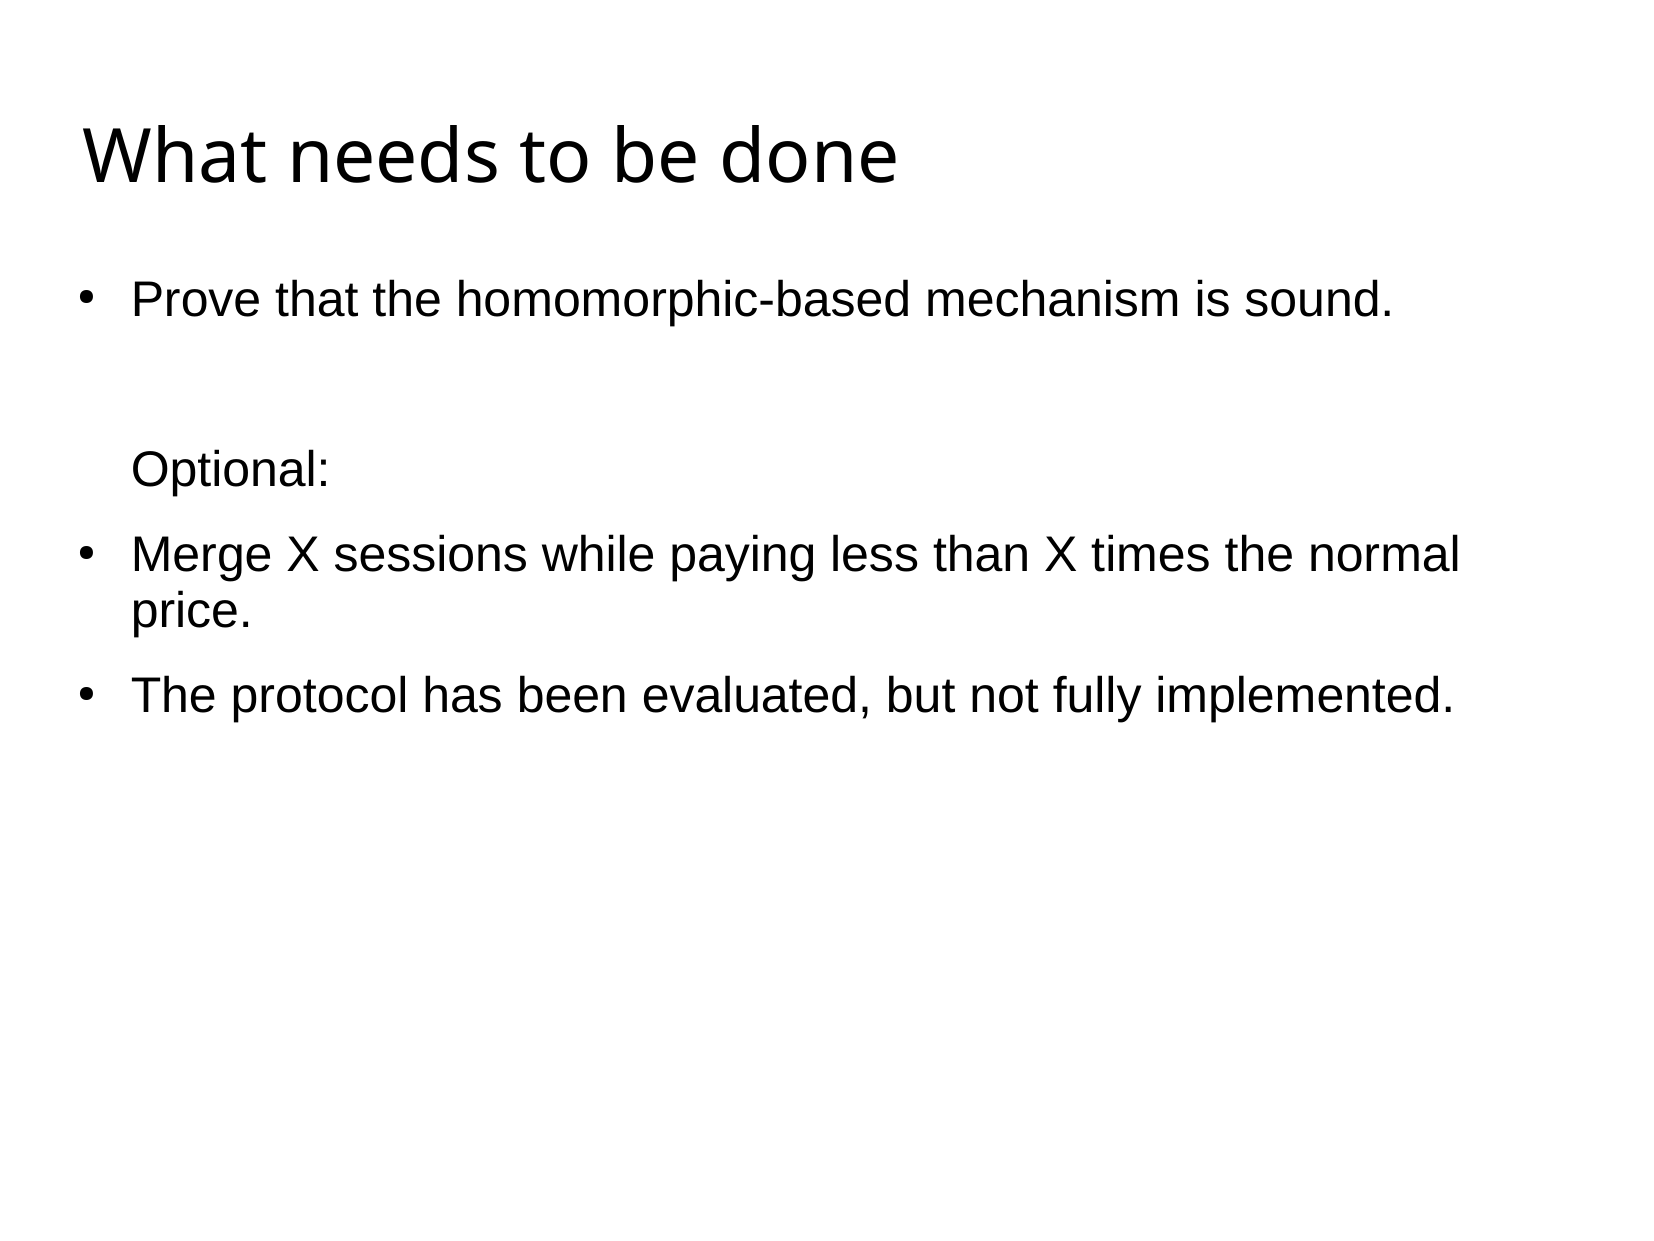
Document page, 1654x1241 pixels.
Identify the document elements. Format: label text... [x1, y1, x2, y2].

title What needs to be done [82, 49, 1571, 257]
list Prove that the homomorphic-based mechanism is sound. Optional: Merge X sessions while paying less than X times the normal price. The protocol has been evaluated, but not fully implemented. [59, 270, 1516, 1176]
